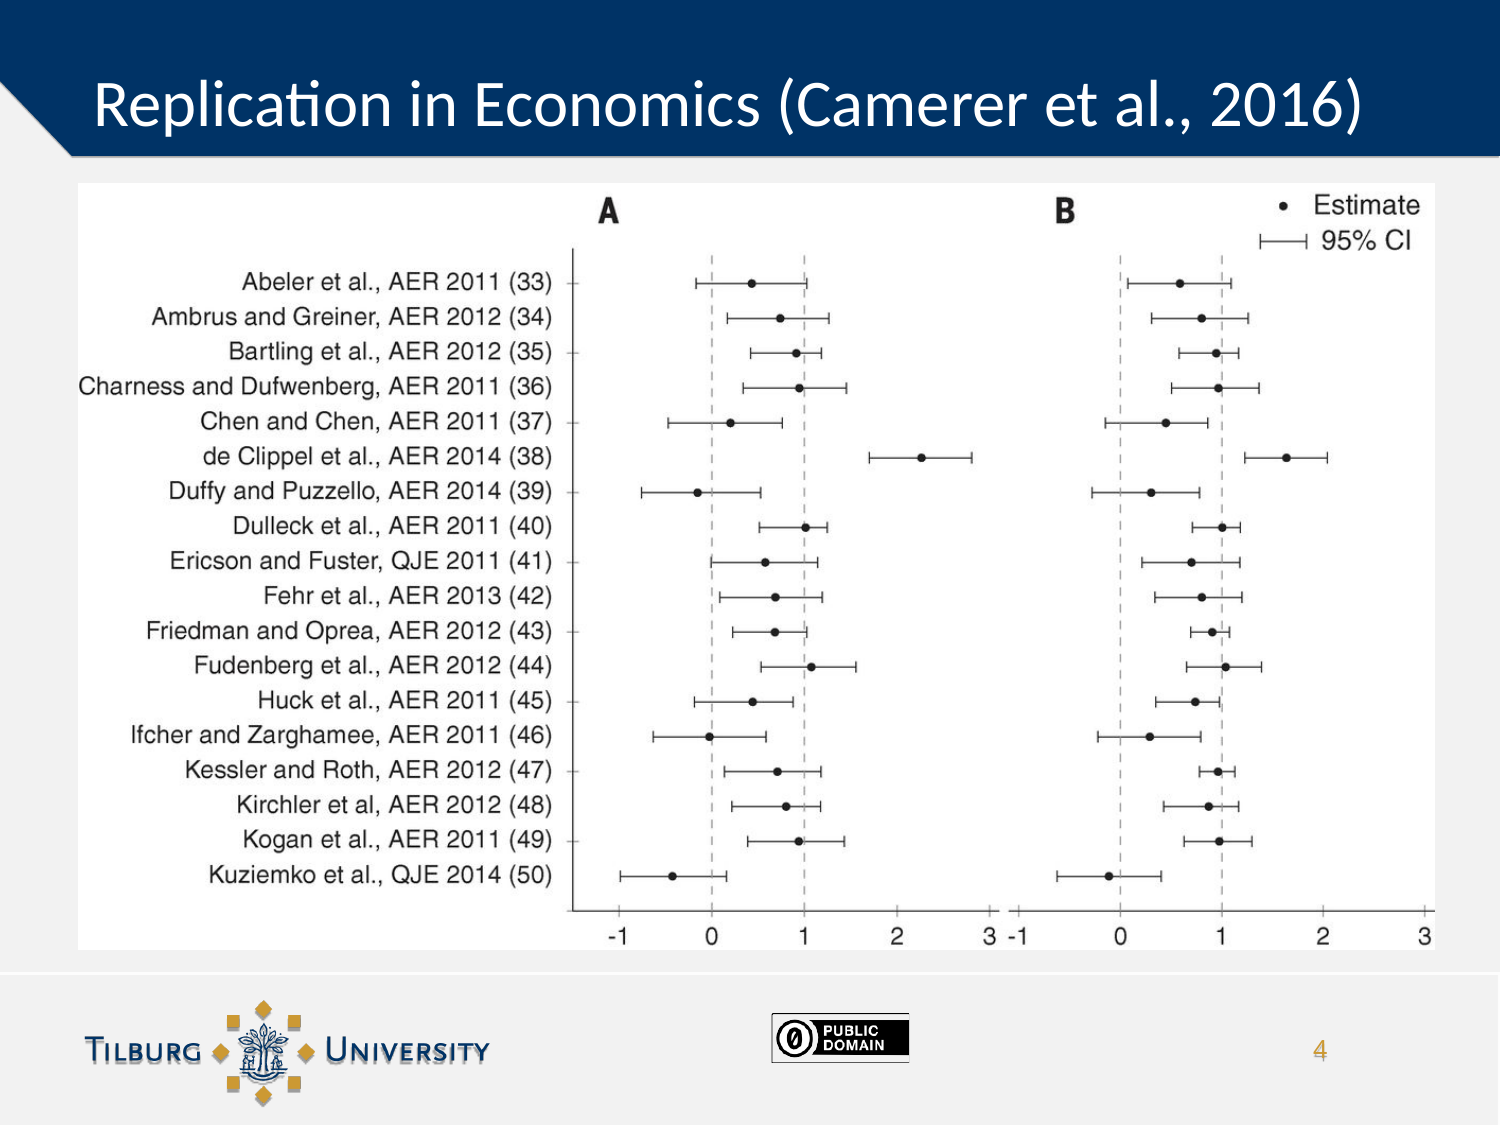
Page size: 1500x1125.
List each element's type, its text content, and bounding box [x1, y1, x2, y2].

text_box [772, 1014, 909, 1062]
text_box Replication in Economics (Camerer et al., 2016) [78, 51, 1398, 148]
text_box [1298, 1026, 1426, 1087]
picture [78, 183, 1435, 950]
